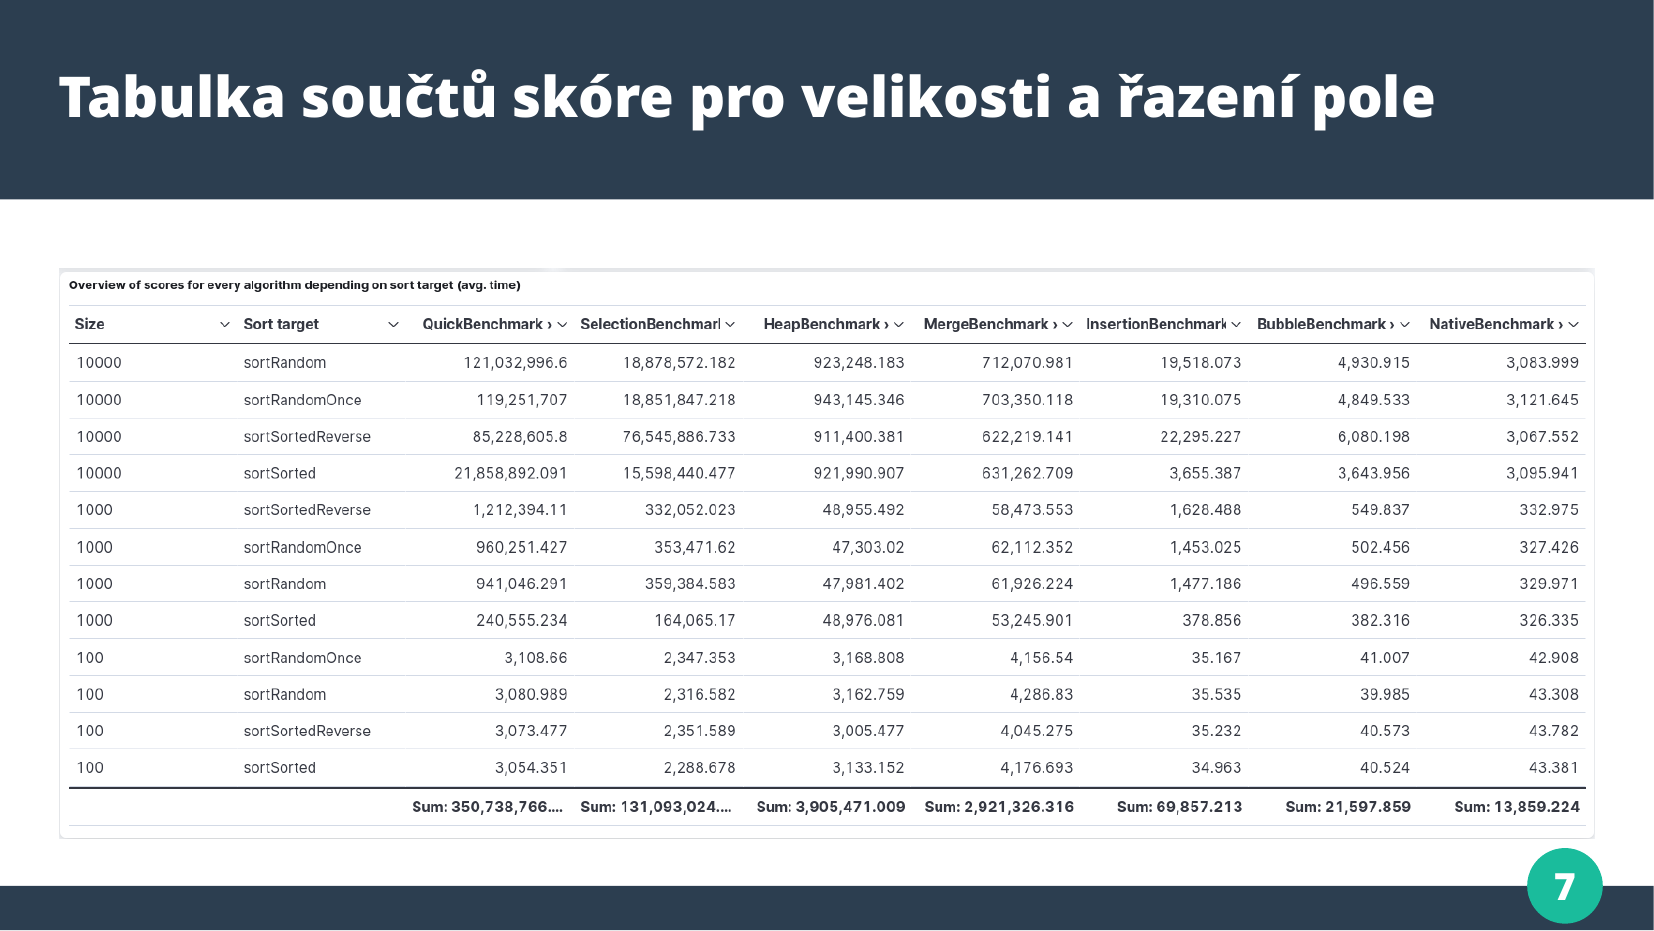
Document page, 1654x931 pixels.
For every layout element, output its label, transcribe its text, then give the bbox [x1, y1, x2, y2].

picture [59, 268, 1595, 839]
title Tabulka součtů skóre pro velikosti a řazení pole [59, 37, 1595, 155]
